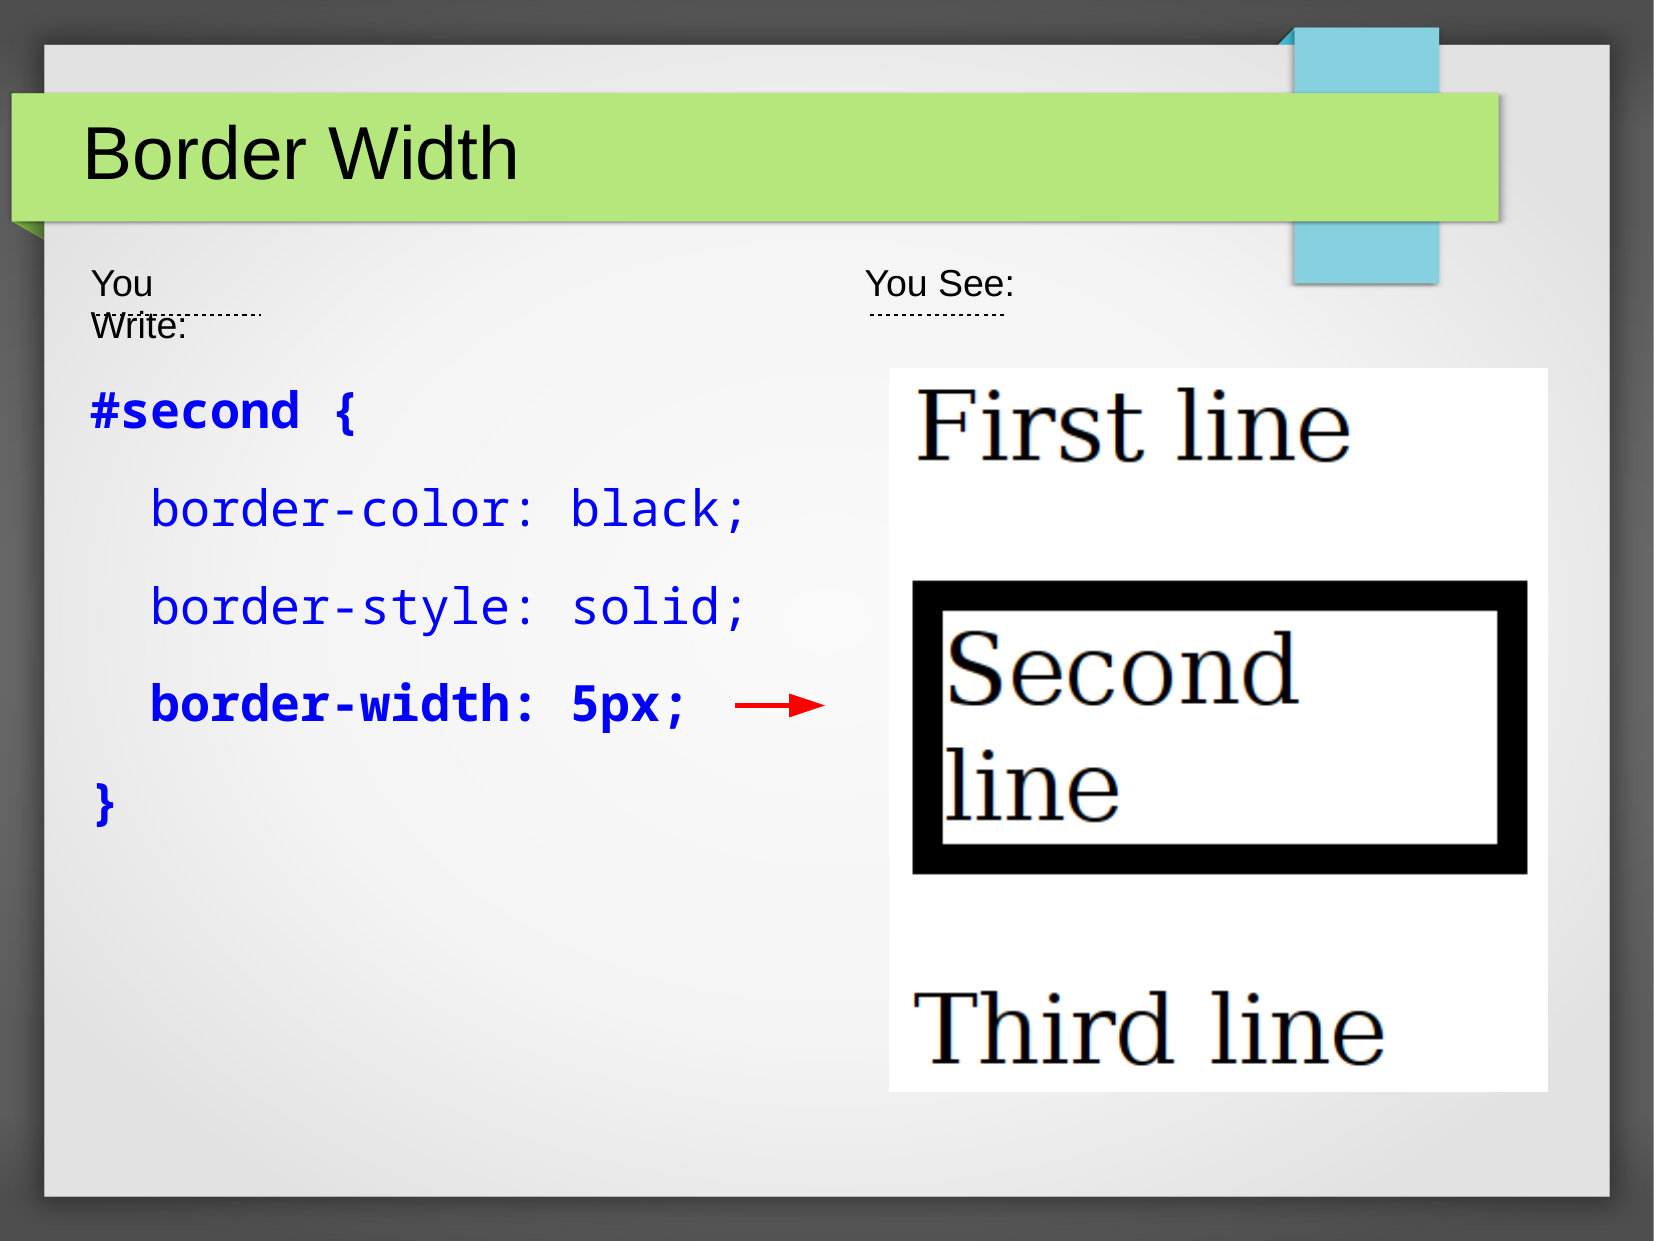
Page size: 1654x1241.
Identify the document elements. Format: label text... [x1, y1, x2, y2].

title Border Width [82, 94, 1264, 213]
list #second { border-color: black; border-style: solid; border-width: 5px; } [90, 375, 946, 1156]
text_box You Write: [75, 255, 277, 313]
picture [0, 0, 1654, 1241]
text_box You See: [849, 255, 1030, 313]
